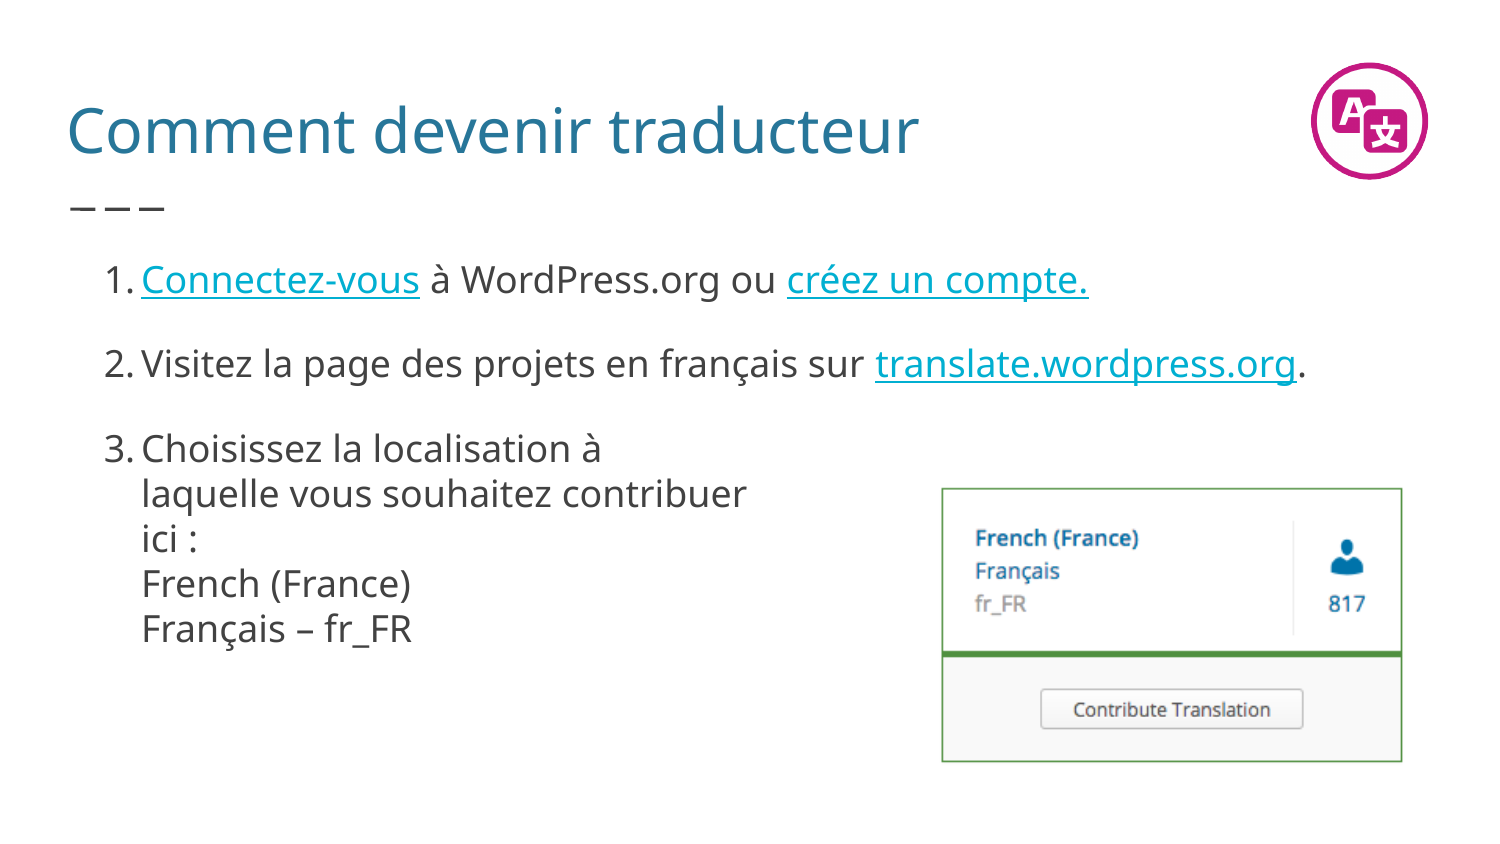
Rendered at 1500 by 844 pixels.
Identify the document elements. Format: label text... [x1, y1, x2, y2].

list Connectez-vous à WordPress.org ou créez un compte. Visitez la page des projets en français sur translate.wordpress.org. Choisissez la localisation à laquelle vous souhaitez contribuer ici : French (France) Français – fr_FR [51, 240, 1449, 750]
picture [934, 482, 1412, 775]
title Comment devenir traducteur [51, 61, 1290, 182]
picture [1290, 54, 1449, 188]
